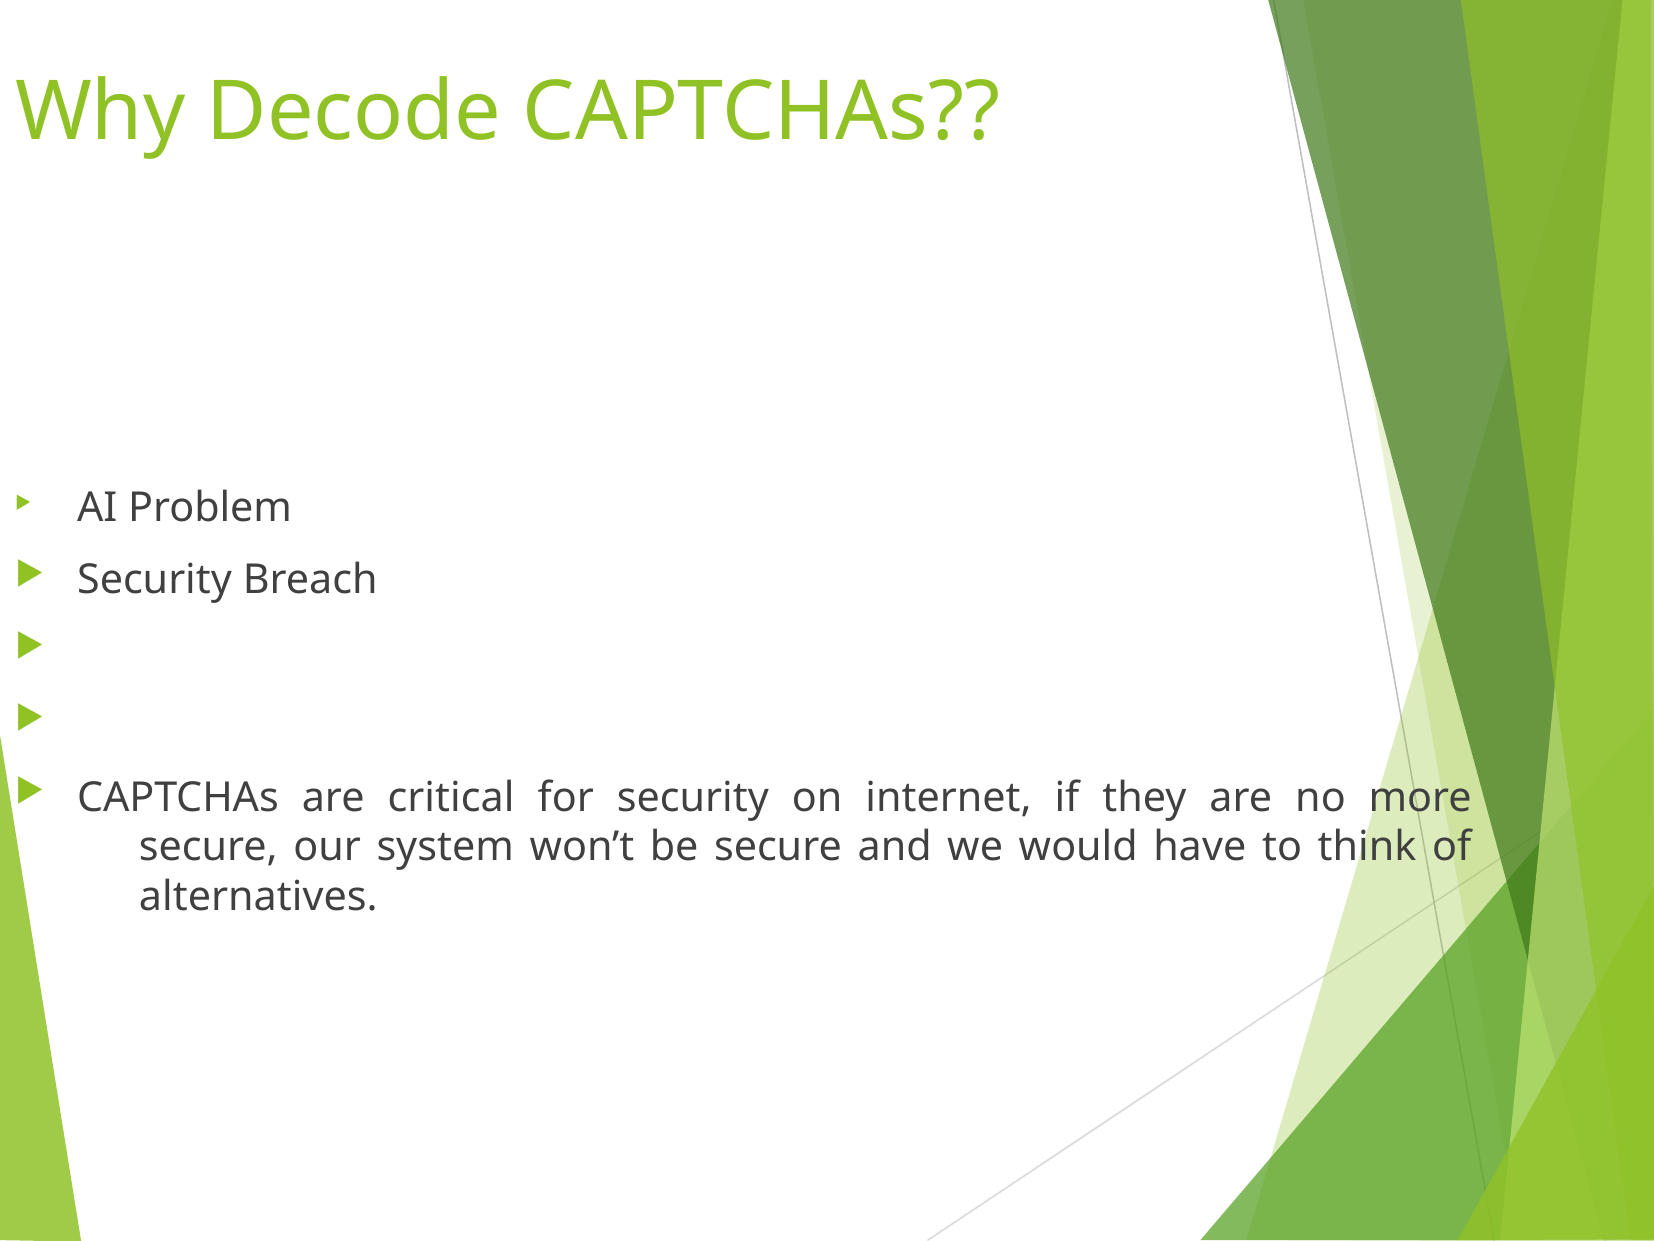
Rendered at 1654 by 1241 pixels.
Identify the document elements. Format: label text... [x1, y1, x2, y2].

title Why Decode CAPTCHAs?? [0, 49, 1489, 257]
subtitle AI Problem Security Breach CAPTCHAs are critical for security on internet, if they are no more secure, our system won’t be secure and we would have to think of alternatives. [0, 290, 1489, 1109]
